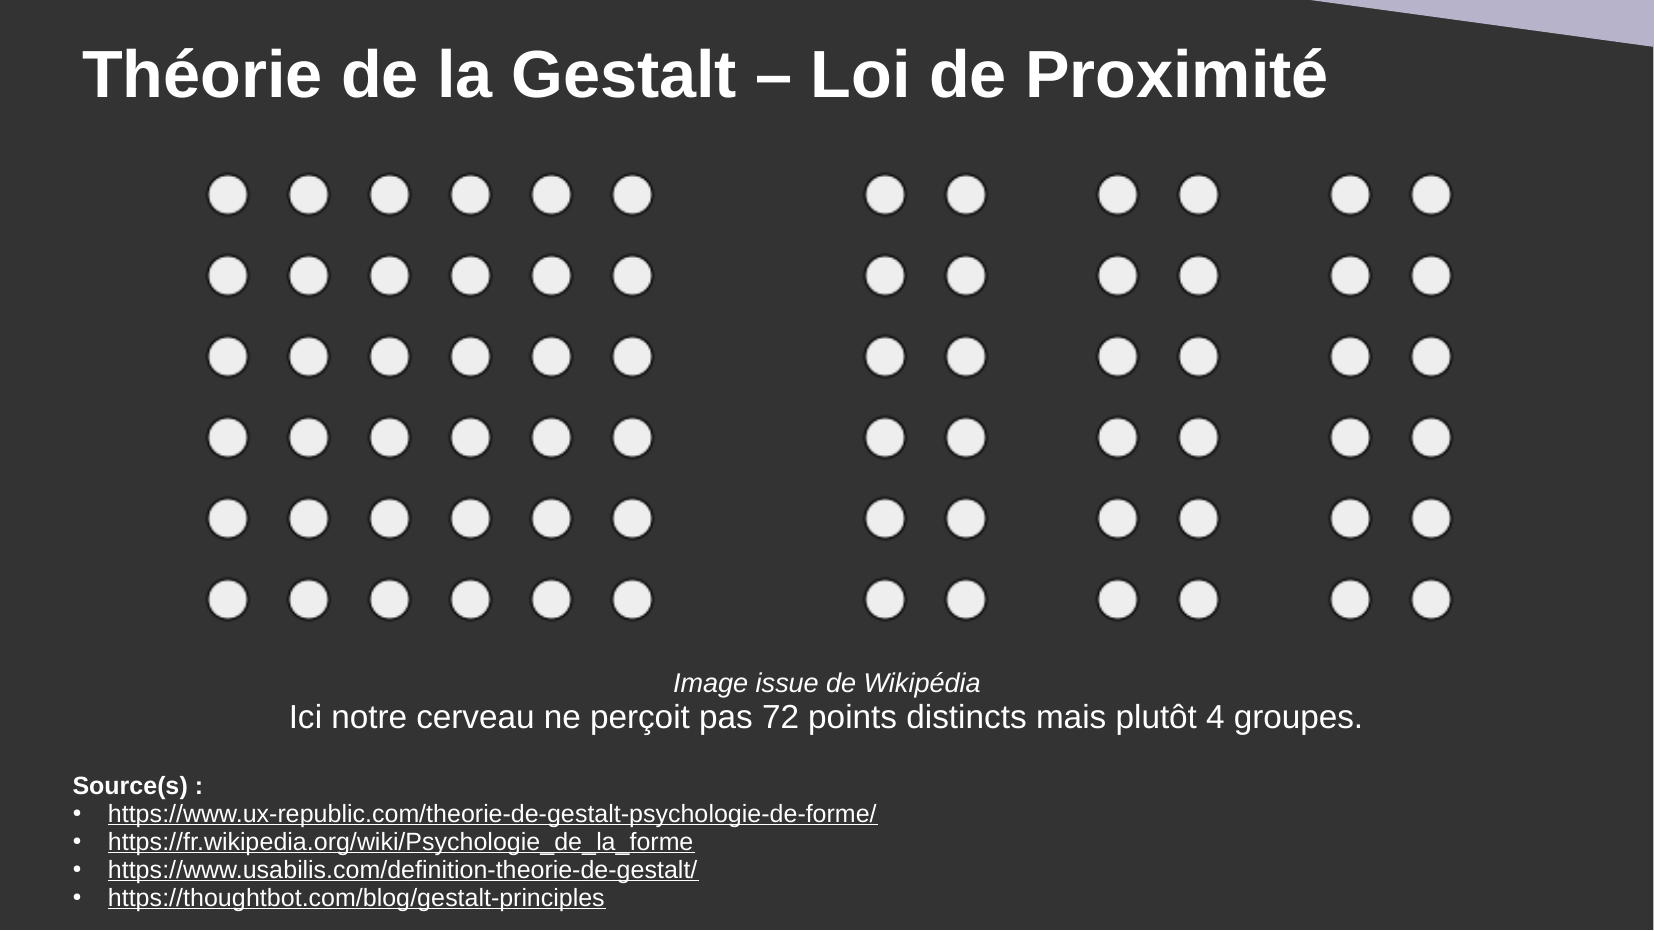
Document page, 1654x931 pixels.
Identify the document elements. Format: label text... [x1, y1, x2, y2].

text_box Image issue de Wikipédia Ici notre cerveau ne perçoit pas 72 points distincts mais plutôt 4 groupes. [270, 660, 1384, 764]
picture [107, 94, 1547, 697]
text_box Source(s) : https://www.ux-republic.com/theorie-de-gestalt-psychologie-de-forme/ https://fr.wikipedia.org/wiki/Psychologie_de_la_forme https://www.usabilis.com/definition-theorie-de-gestalt/ https://thoughtbot.com/blog/gestalt-principles [57, 764, 1543, 919]
title Théorie de la Gestalt – Loi de Proximité [82, 37, 1571, 114]
text_box [1310, 0, 1654, 47]
